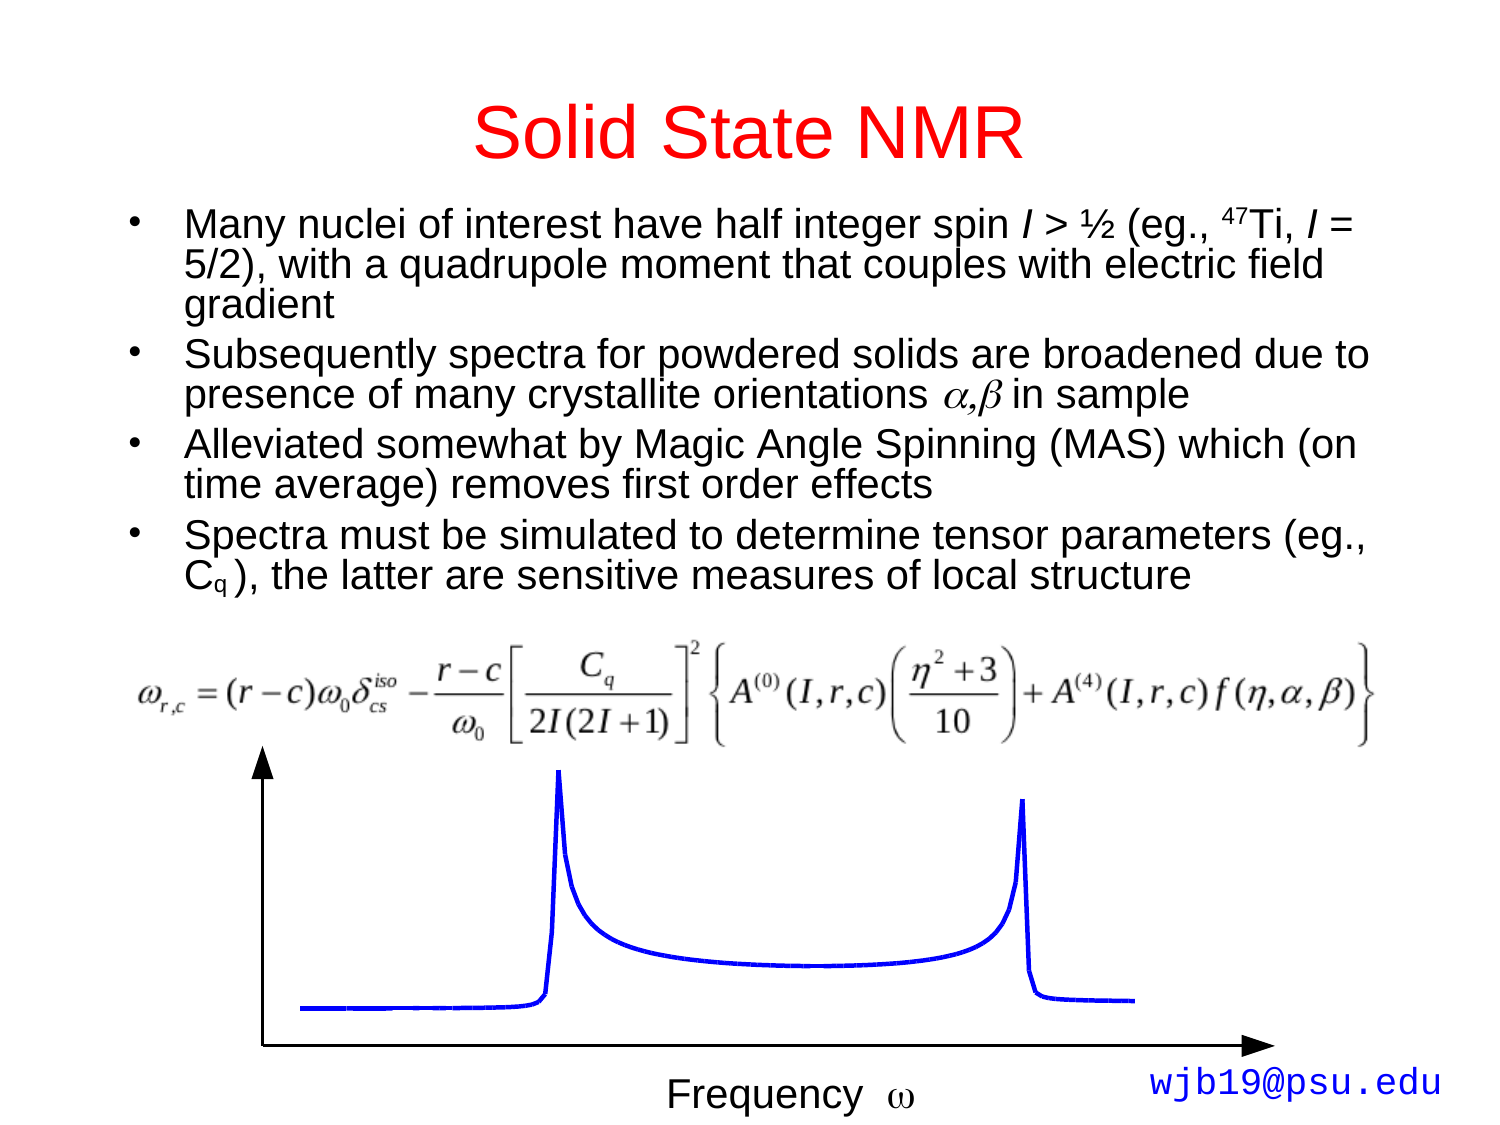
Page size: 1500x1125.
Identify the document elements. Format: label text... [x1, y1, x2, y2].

text_box Frequency w [651, 1059, 931, 1125]
text_box wjb19@psu.edu [1086, 1050, 1500, 1125]
title Solid State NMR [112, 34, 1388, 198]
list Many nuclei of interest have half integer spin I > ½ (eg., 47Ti, I = 5/2), with a quadrupole moment that couples with electric field gradient Subsequently spectra for powdered solids are broadened due to presence of many crystallite orientations a,b in sample Alleviated somewhat by Magic Angle Spinning (MAS) which (on time average) removes first order effects Spectra must be simulated to determine tensor parameters (eg., Cq ), the latter are sensitive measures of local structure [112, 198, 1426, 1012]
picture [115, 615, 1394, 766]
